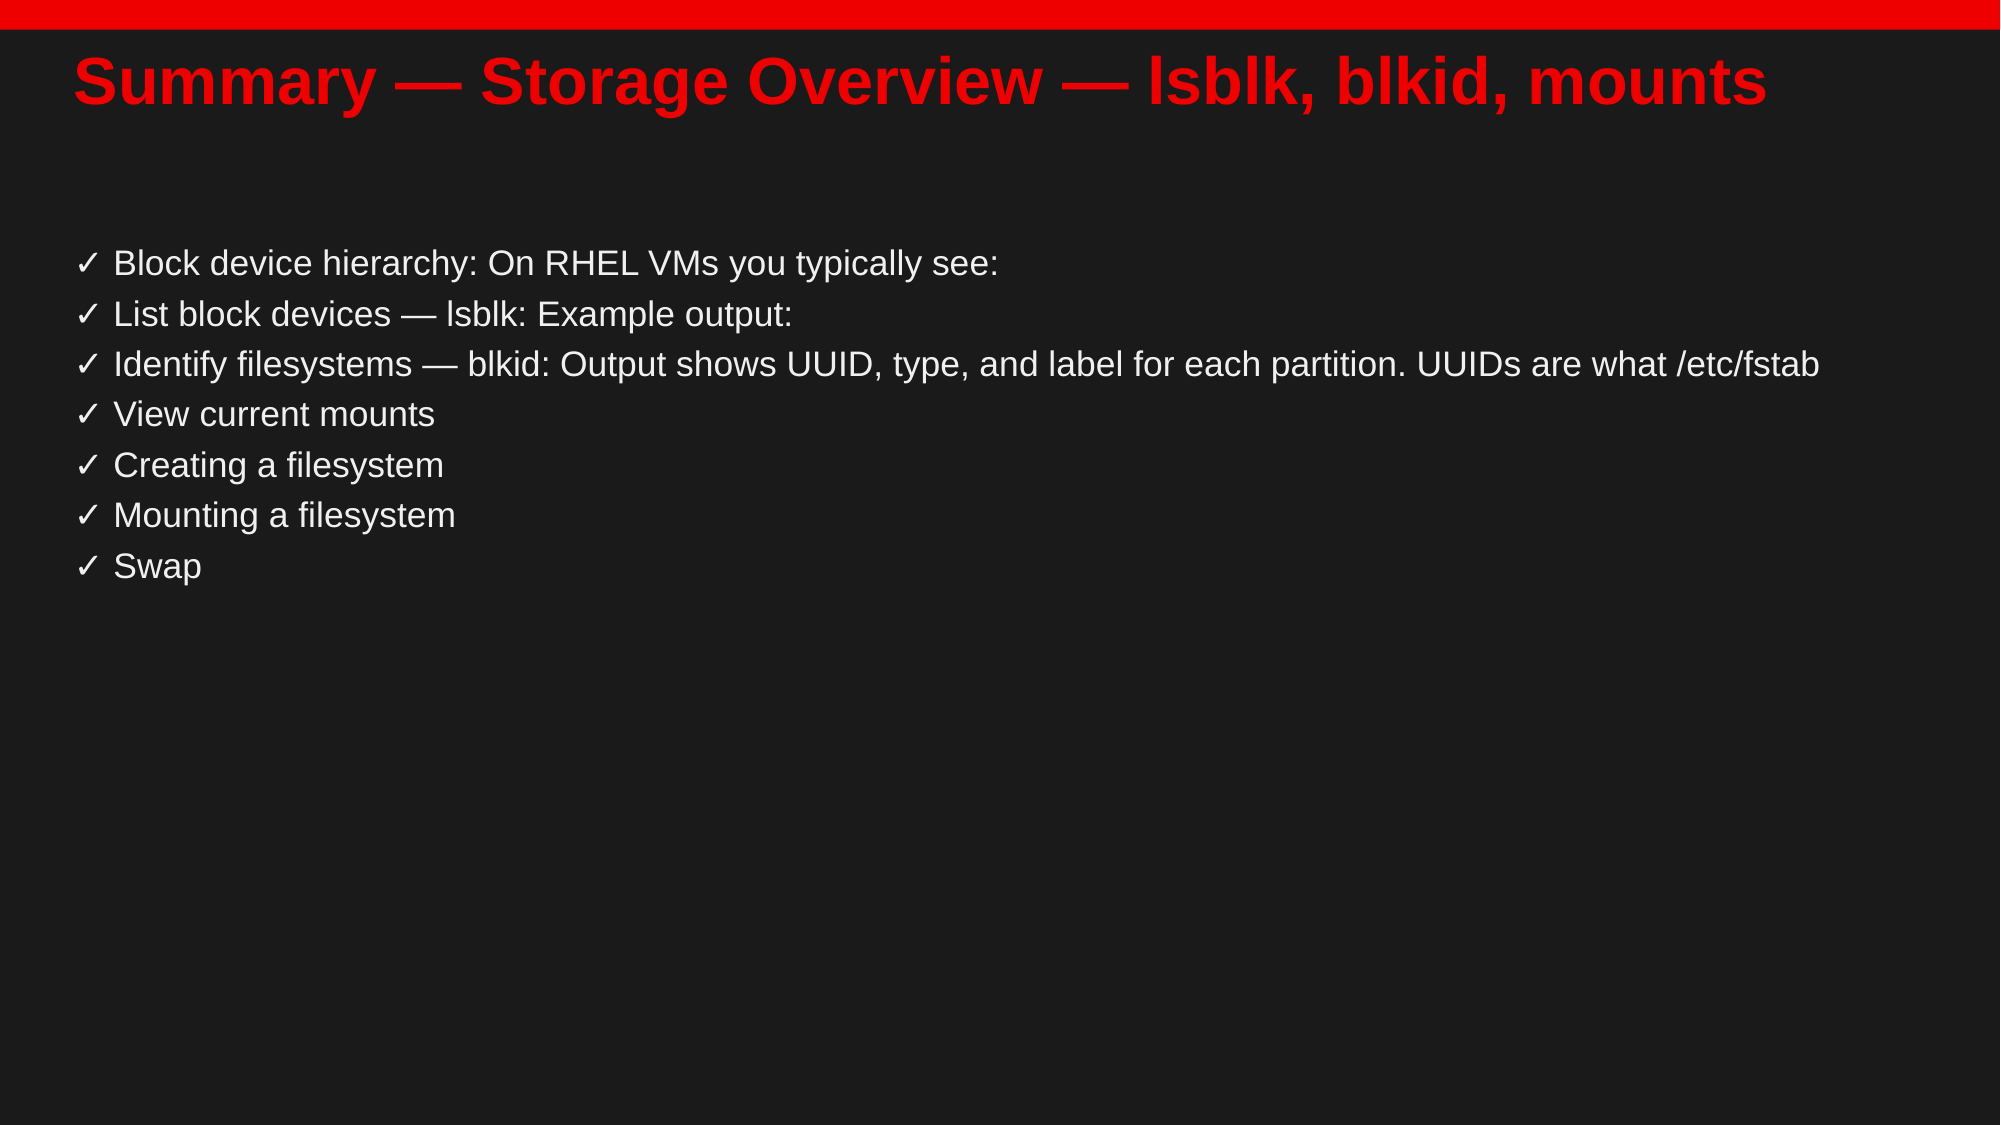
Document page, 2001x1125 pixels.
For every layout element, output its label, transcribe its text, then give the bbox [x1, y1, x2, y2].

text_box ✓ Block device hierarchy: On RHEL VMs you typically see: ✓ List block devices — lsblk: Example output: ✓ Identify filesystems — blkid: Output shows UUID, type, and label for each partition. UUIDs are what /etc/fstab ✓ View current mounts ✓ Creating a filesystem ✓ Mounting a filesystem ✓ Swap [59, 236, 1942, 1037]
text_box [0, 0, 2001, 30]
text_box Summary — Storage Overview — lsblk, blkid, mounts [59, 36, 1942, 208]
